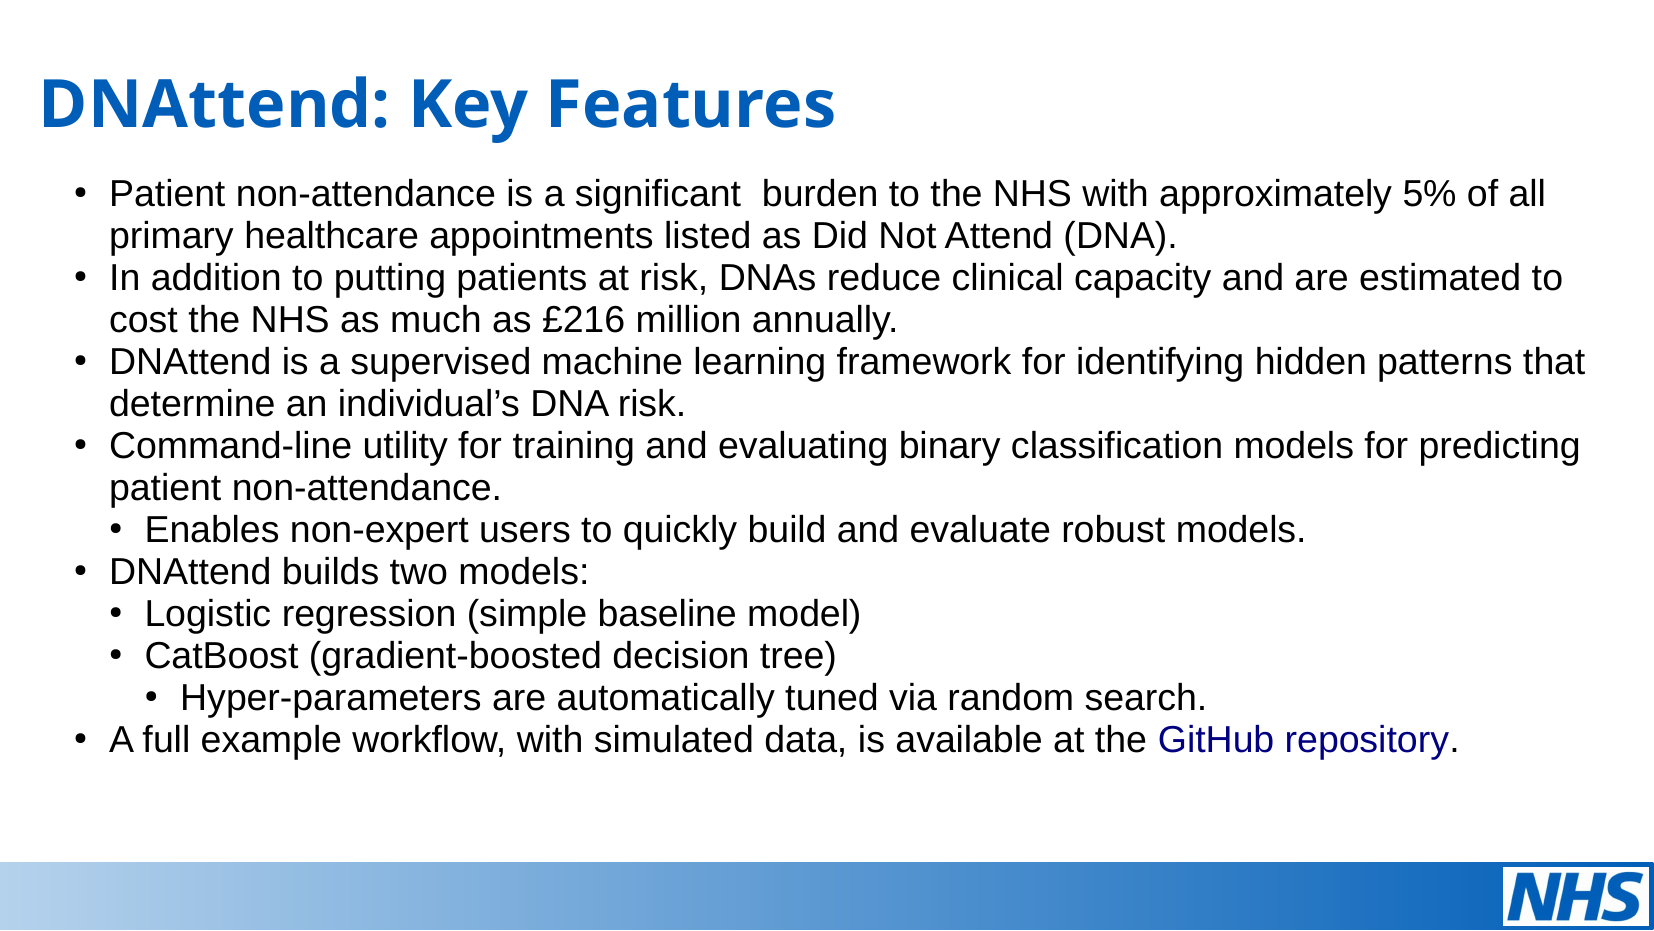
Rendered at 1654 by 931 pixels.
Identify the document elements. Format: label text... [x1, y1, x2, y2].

text_box [0, 862, 1654, 930]
text_box Patient non-attendance is a significant burden to the NHS with approximately 5% of all primary healthcare appointments listed as Did Not Attend (DNA). In addition to putting patients at risk, DNAs reduce clinical capacity and are estimated to cost the NHS as much as £216 million annually. DNAttend is a supervised machine learning framework for identifying hidden patterns that determine an individual’s DNA risk. Command-line utility for training and evaluating binary classification models for predicting patient non-attendance. Enables non-expert users to quickly build and evaluate robust models. DNAttend builds two models: Logistic regression (simple baseline model) CatBoost (gradient-boosted decision tree) Hyper-parameters are automatically tuned via random search. A full example workflow, with simulated data, is available at the GitHub repository. [59, 165, 1654, 769]
picture [1503, 867, 1649, 926]
text_box DNAttend: Key Features [23, 15, 1630, 196]
